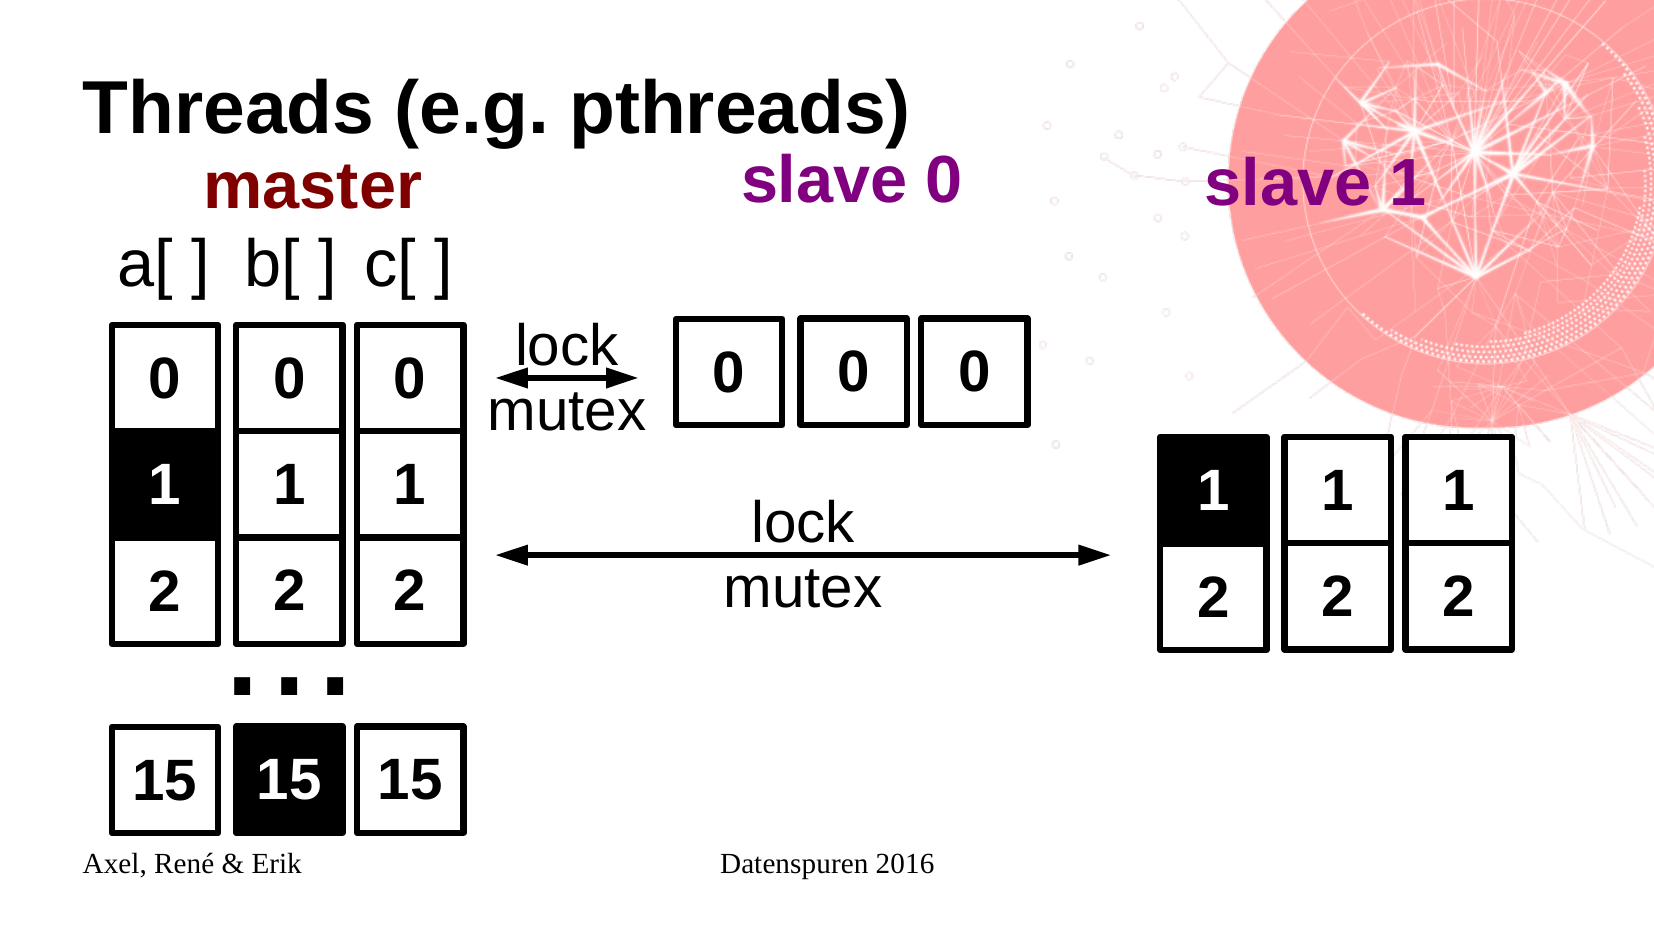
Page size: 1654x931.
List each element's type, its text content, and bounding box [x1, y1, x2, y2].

text_box 2 [357, 537, 464, 644]
text_box ... [200, 537, 378, 739]
text_box 1 [357, 431, 464, 537]
text_box 0 [800, 318, 907, 425]
text_box 1 [236, 431, 343, 537]
text_box 15 [236, 726, 343, 833]
text_box 0 [676, 318, 783, 426]
title Threads (e.g. pthreads) [82, 65, 1571, 150]
text_box 0 [111, 326, 219, 431]
text_box a[ ] [100, 218, 228, 326]
text_box 0 [236, 325, 343, 431]
text_box 2 [1405, 543, 1512, 650]
text_box 1 [1284, 436, 1391, 543]
text_box slave 1 [1190, 137, 1471, 227]
text_box master [188, 140, 438, 231]
text_box 1 [1160, 437, 1267, 543]
text_box slave 0 [726, 134, 1007, 225]
text_box 2 [1284, 543, 1391, 650]
text_box 15 [111, 726, 219, 834]
text_box 1 [1405, 436, 1512, 543]
text_box 2 [111, 537, 200, 645]
text_box 2 [1160, 543, 1267, 650]
text_box c[ ] [345, 218, 473, 325]
text_box 0 [921, 318, 1028, 425]
text_box 0 [357, 325, 464, 431]
text_box b[ ] [227, 231, 345, 325]
text_box 1 [111, 431, 219, 537]
text_box 15 [357, 726, 464, 833]
